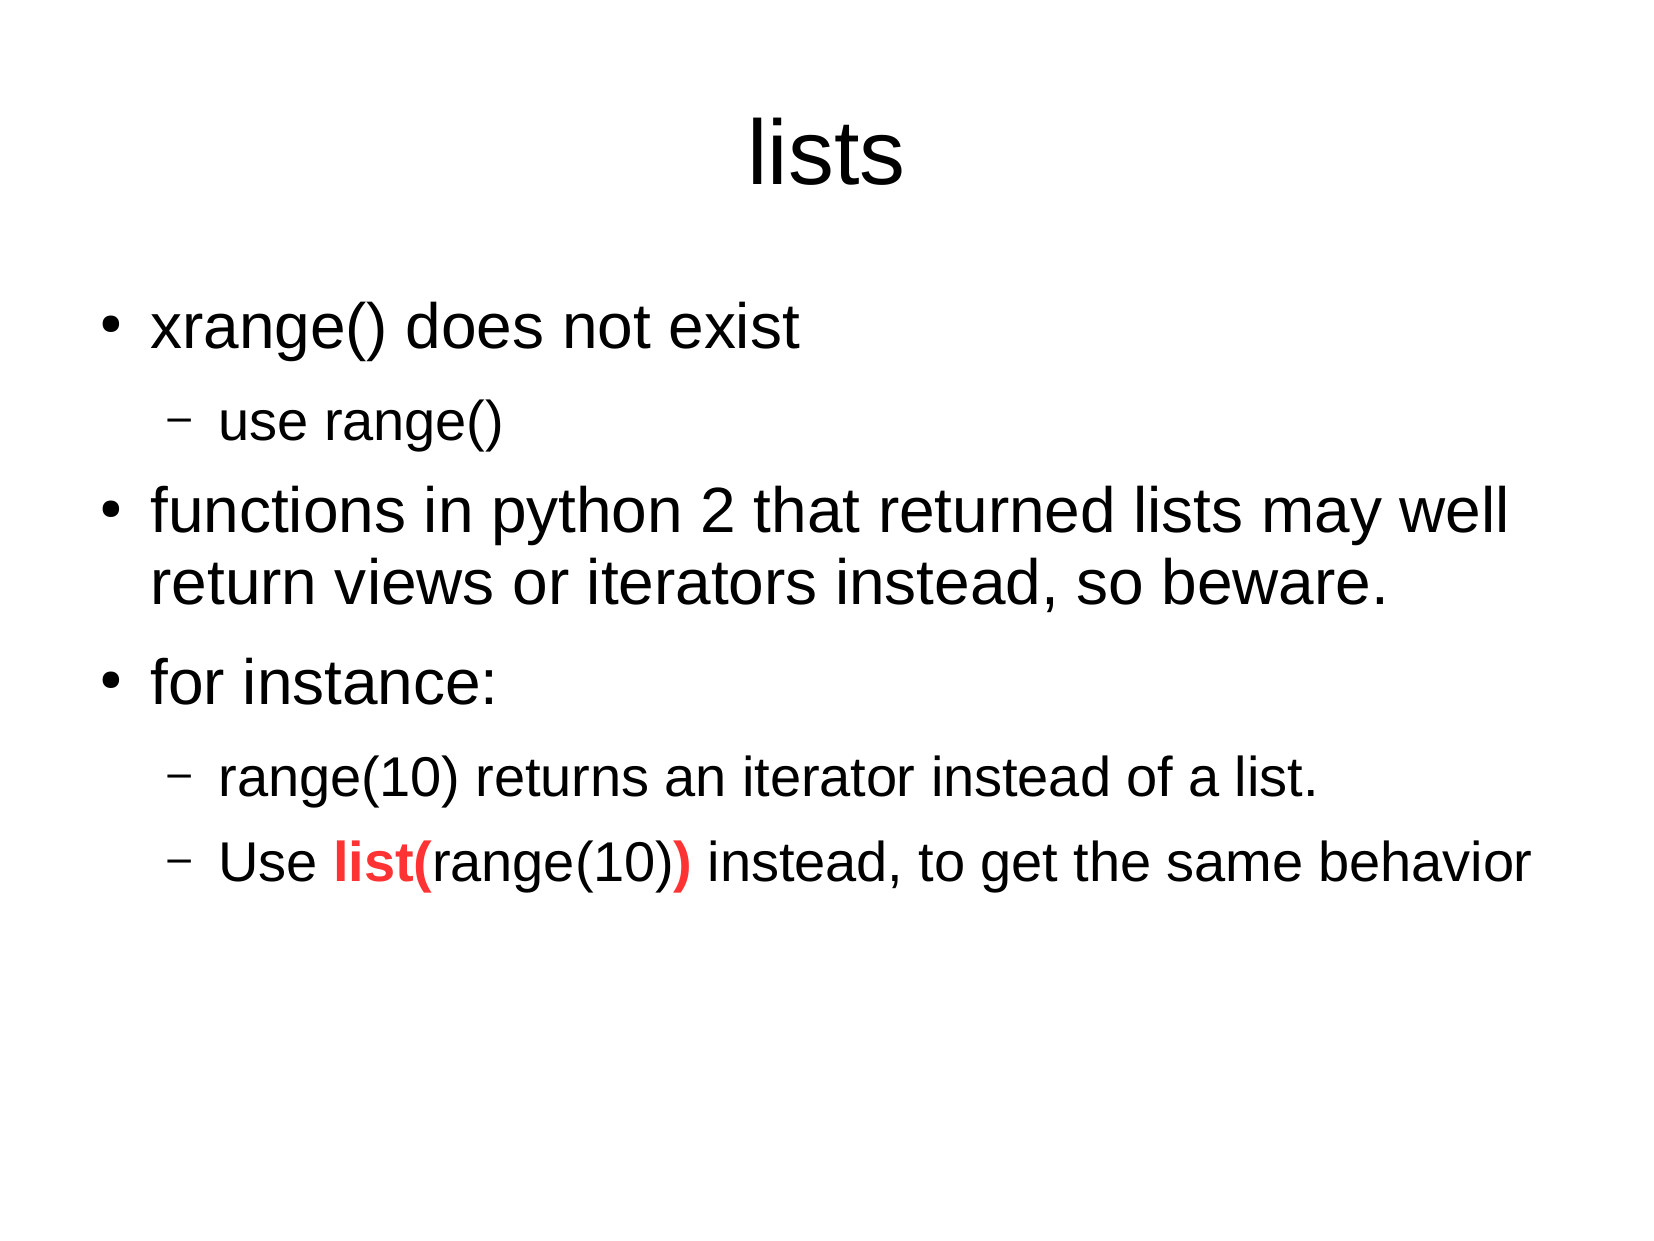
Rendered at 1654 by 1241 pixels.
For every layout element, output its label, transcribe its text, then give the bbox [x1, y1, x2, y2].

list xrange() does not exist use range() functions in python 2 that returned lists may well return views or iterators instead, so beware. for instance: range(10) returns an iterator instead of a list. Use list(range(10)) instead, to get the same behavior [82, 290, 1571, 1010]
title lists [82, 49, 1571, 257]
